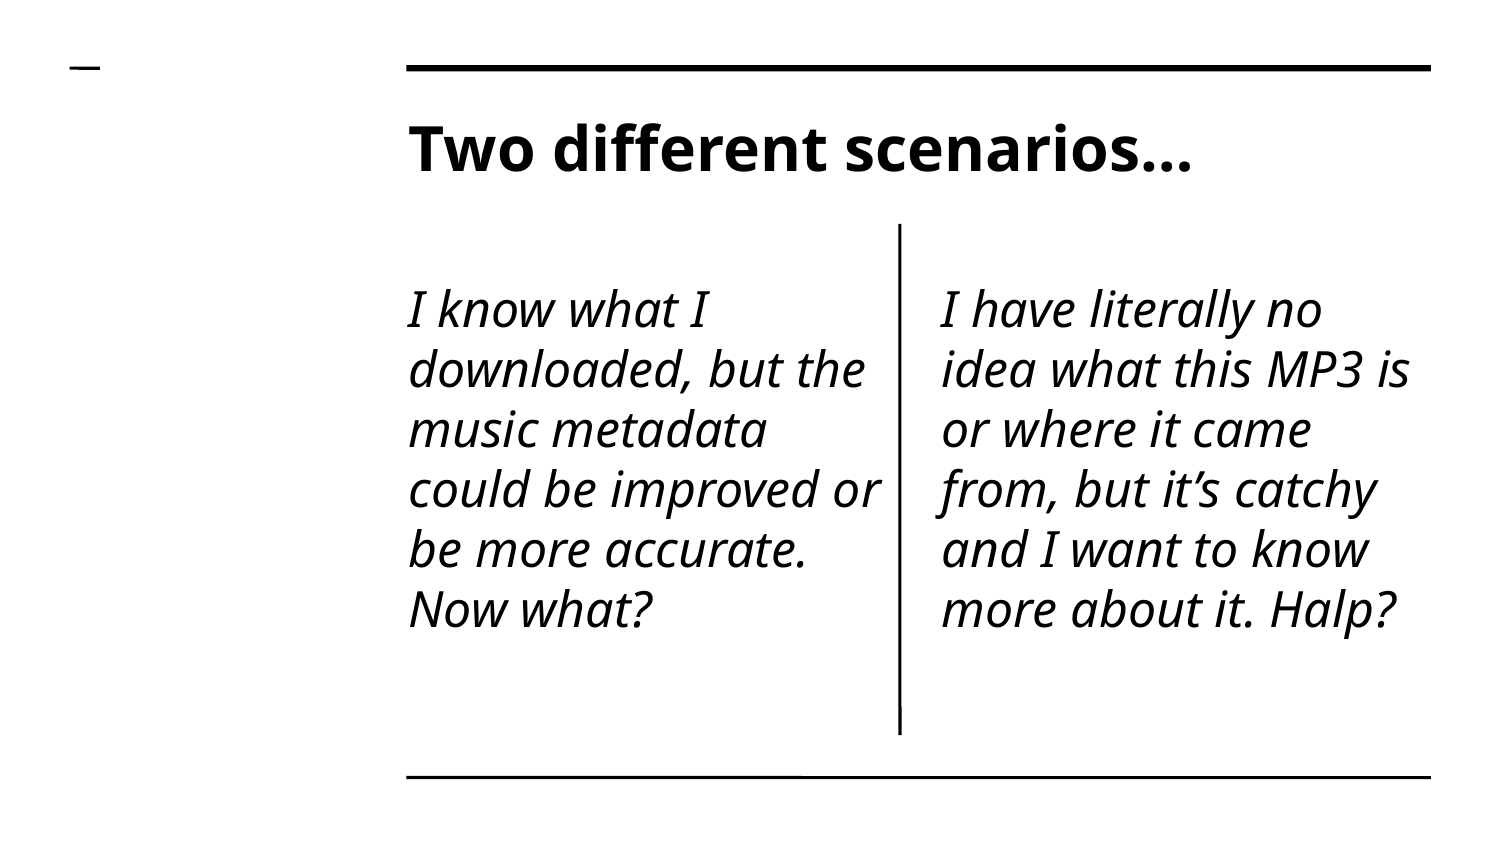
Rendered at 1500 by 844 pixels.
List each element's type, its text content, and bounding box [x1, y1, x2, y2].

list I know what I downloaded, but the music metadata could be improved or be more accurate. Now what? [393, 262, 898, 756]
title Two different scenarios… [393, 94, 1431, 199]
list I have literally no idea what this MP3 is or where it came from, but it’s catchy and I want to know more about it. Halp? [926, 262, 1431, 756]
